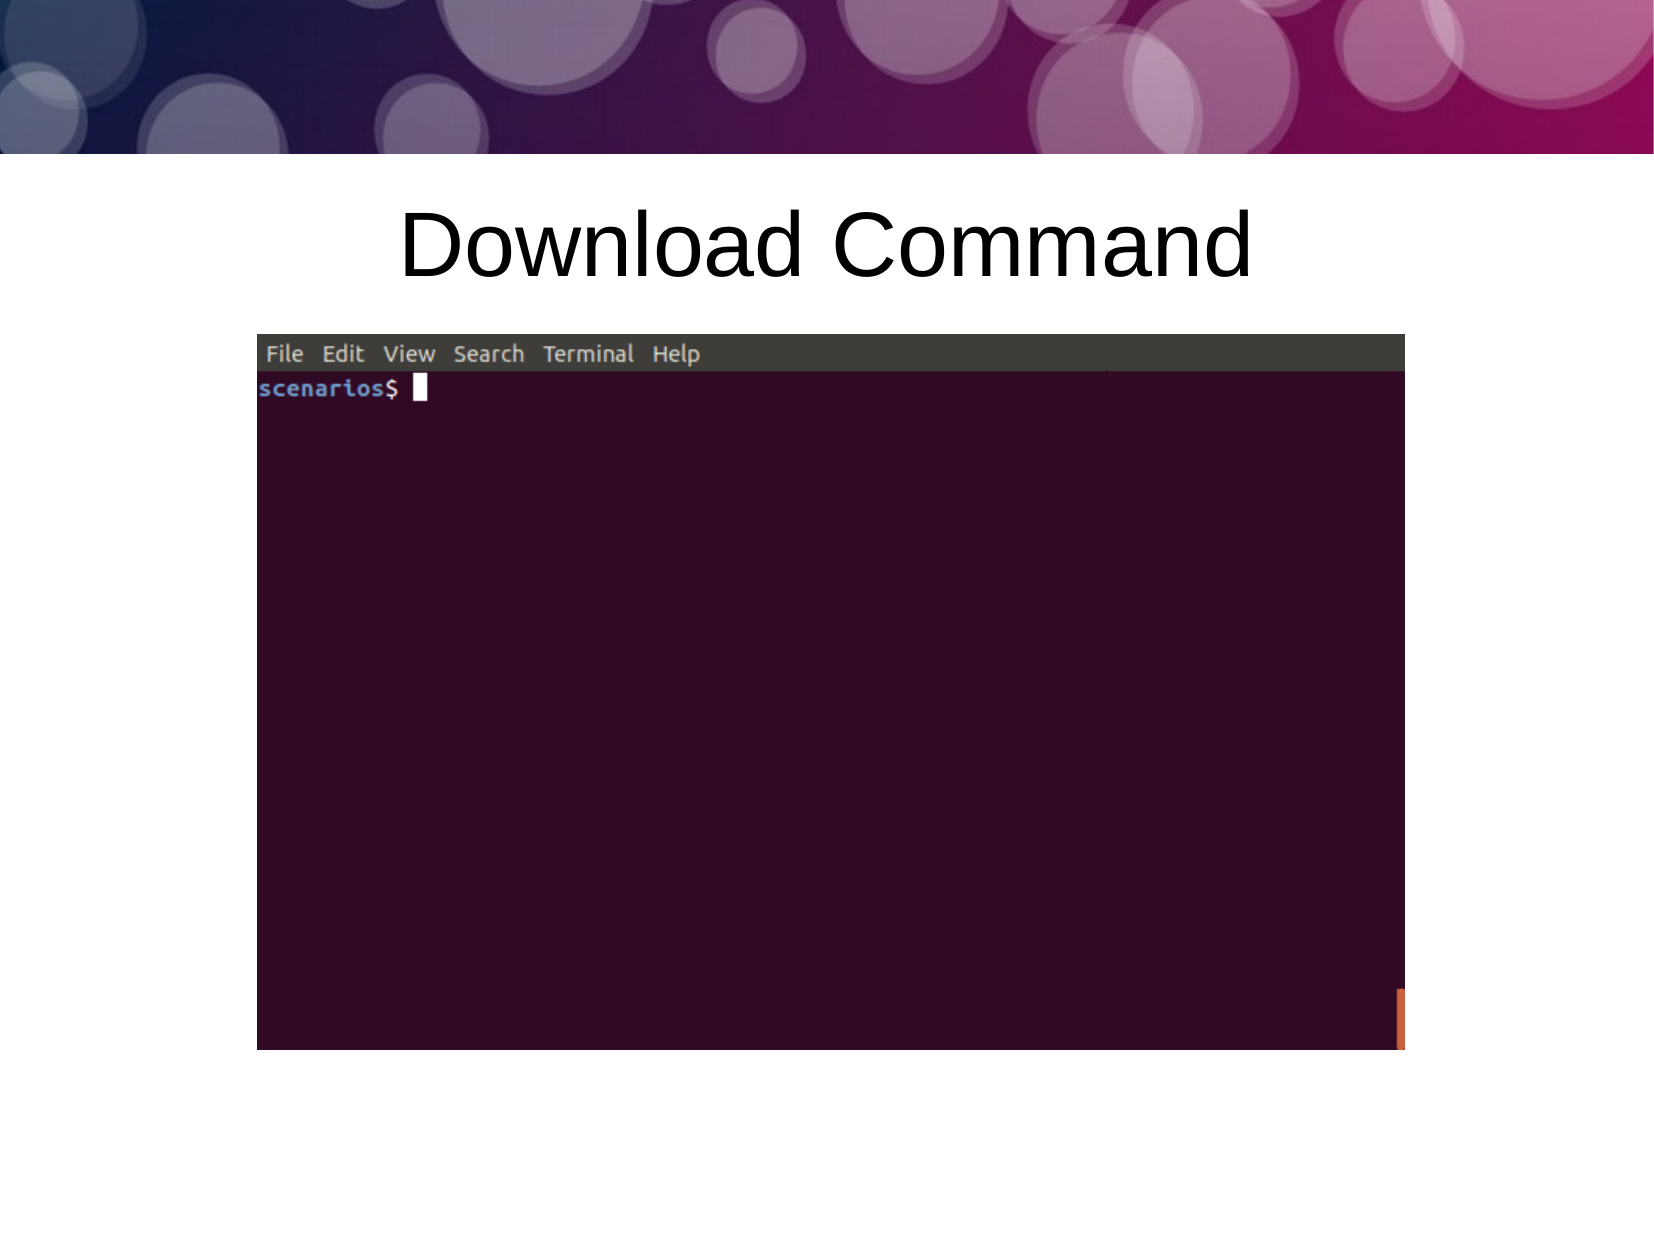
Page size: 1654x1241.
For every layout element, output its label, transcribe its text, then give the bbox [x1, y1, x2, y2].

title Download Command [82, 159, 1571, 331]
picture [0, 0, 1654, 154]
picture [257, 334, 1405, 1051]
